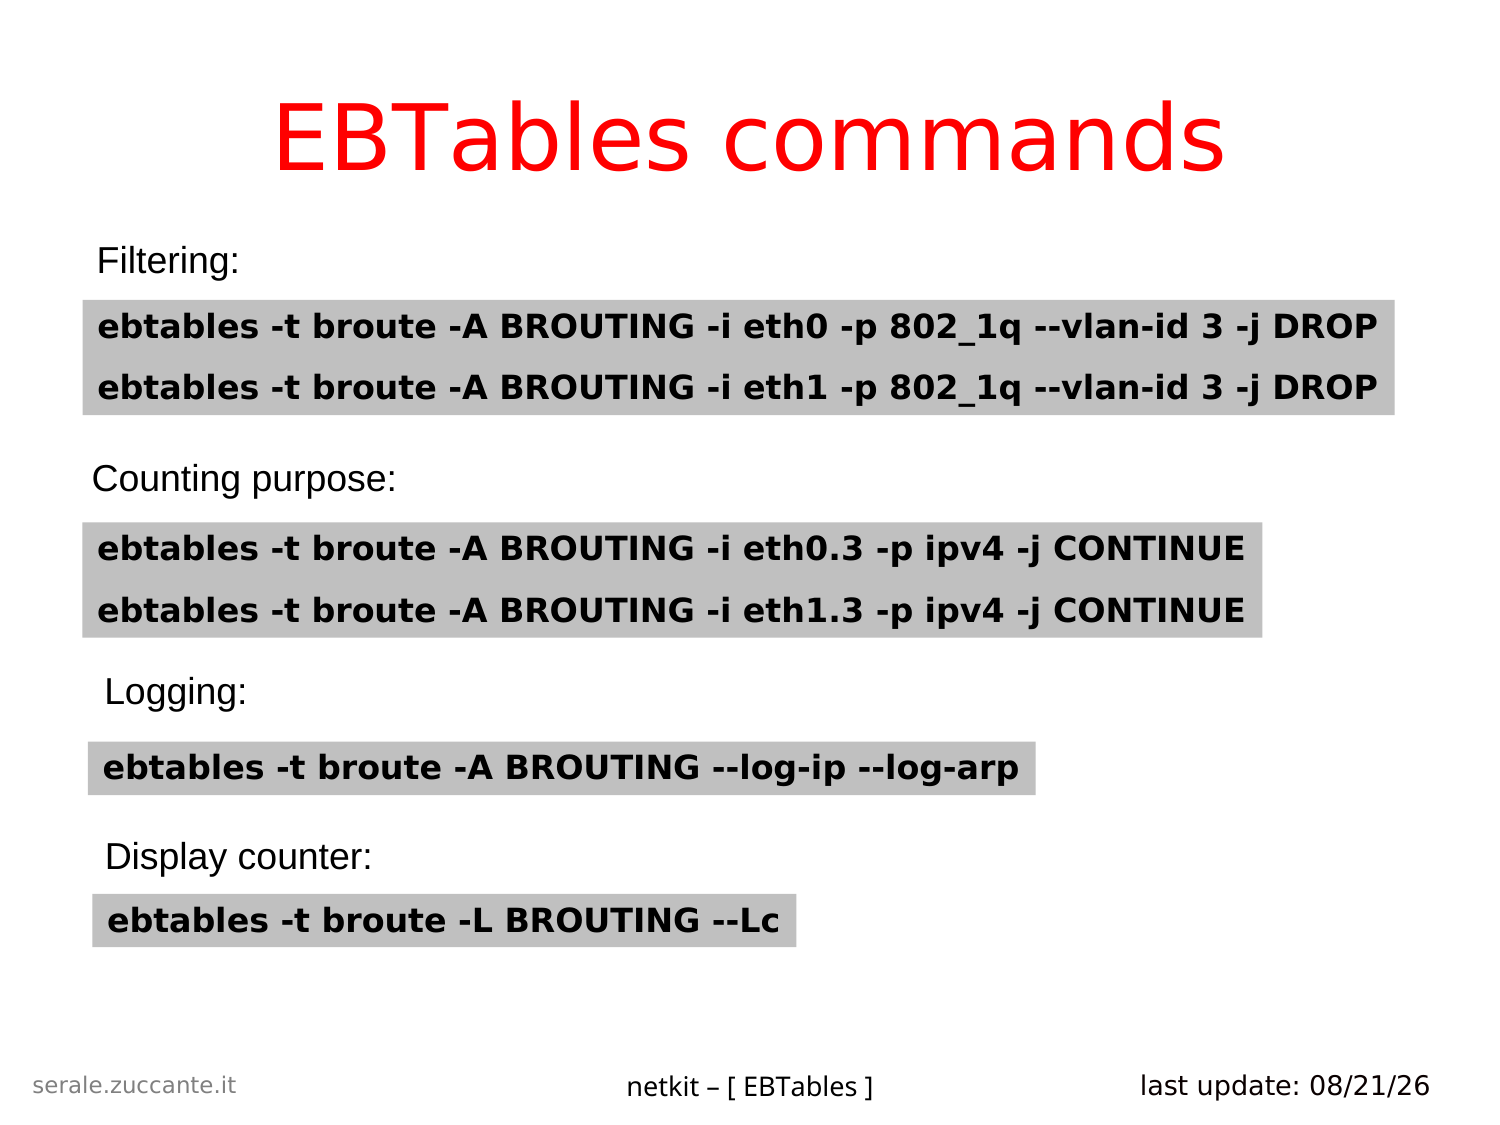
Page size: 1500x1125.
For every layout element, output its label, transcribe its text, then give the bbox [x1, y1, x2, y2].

title EBTables commands [75, 28, 1426, 250]
text_box ebtables -t broute -A BROUTING -i eth0 -p 802_1q --vlan-id 3 -j DROP ebtables -t broute -A BROUTING -i eth1 -p 802_1q --vlan-id 3 -j DROP [82, 299, 1393, 416]
text_box ebtables -t broute -A BROUTING -i eth0.3 -p ipv4 -j CONTINUE ebtables -t broute -A BROUTING -i eth1.3 -p ipv4 -j CONTINUE [82, 522, 1262, 638]
text_box ebtables -t broute -L BROUTING --Lc [92, 893, 797, 948]
text_box Logging: [89, 663, 263, 721]
text_box Filtering: [81, 232, 256, 290]
text_box Counting purpose: [76, 449, 414, 507]
text_box Display counter: [90, 828, 390, 886]
text_box ebtables -t broute -A BROUTING --log-ip --log-arp [87, 741, 1036, 796]
